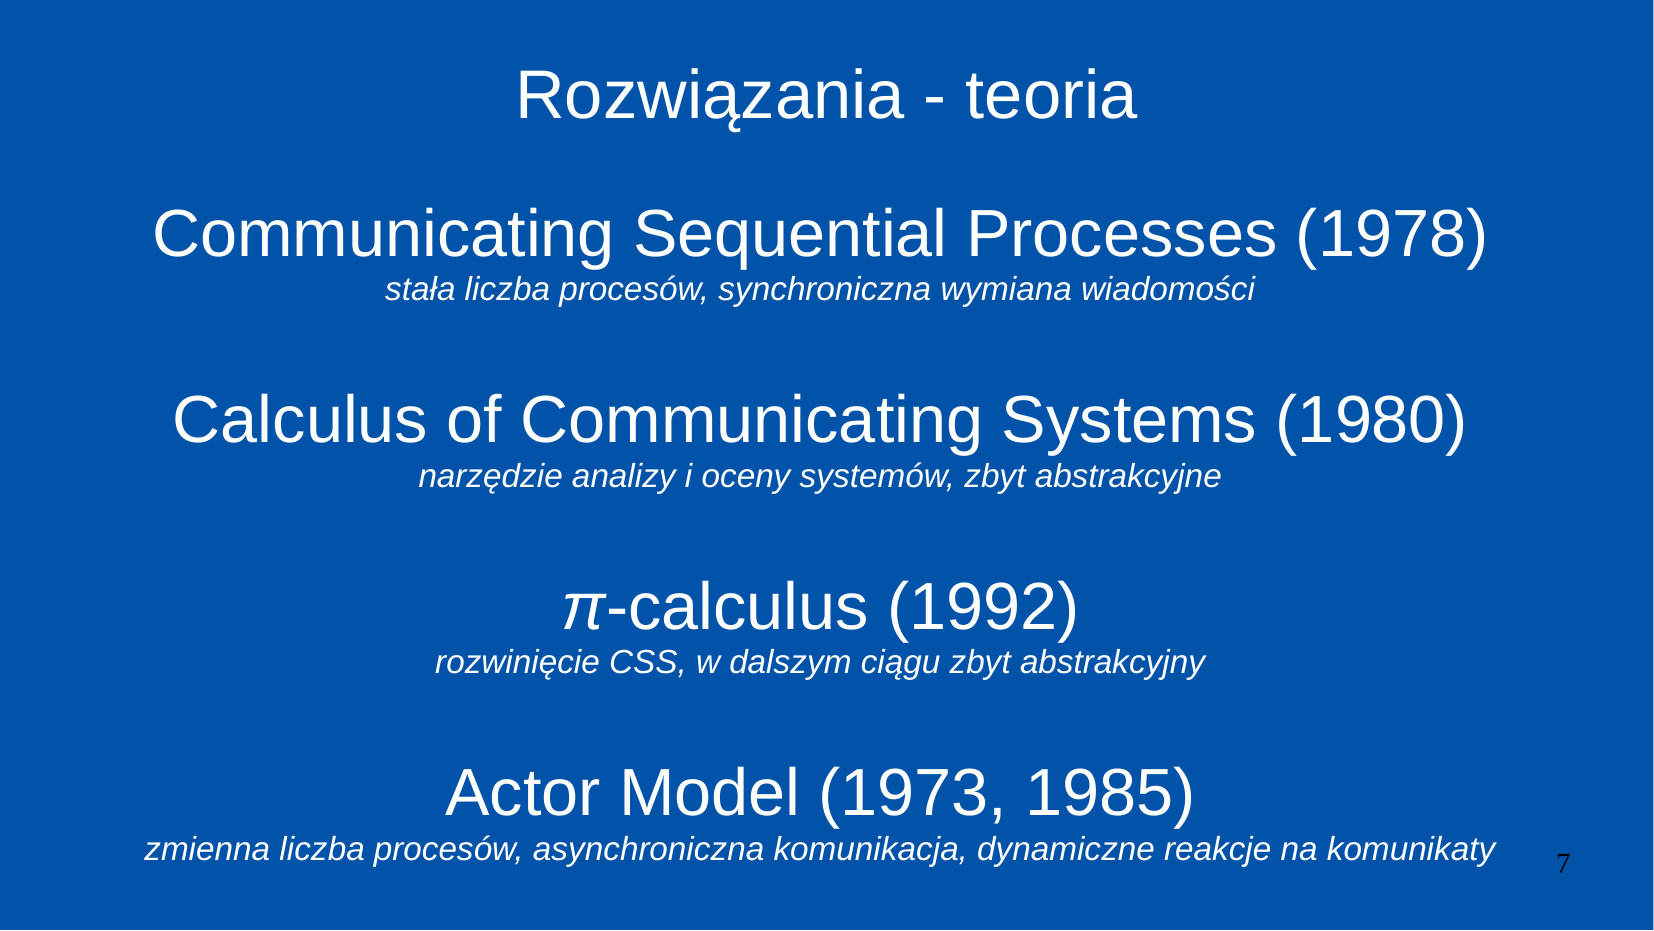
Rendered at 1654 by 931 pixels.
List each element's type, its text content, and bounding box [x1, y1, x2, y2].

subtitle Communicating Sequential Processes (1978) stała liczba procesów, synchroniczna wymiana wiadomości Calculus of Communicating Systems (1980) narzędzie analizy i oceny systemów, zbyt abstrakcyjne π-calculus (1992) rozwinięcie CSS, w dalszym ciągu zbyt abstrakcyjny Actor Model (1973, 1985) zmienna liczba procesów, asynchroniczna komunikacja, dynamiczne reakcje na komunikaty [82, 177, 1560, 886]
title Rozwiązania - teoria [389, 35, 1264, 154]
